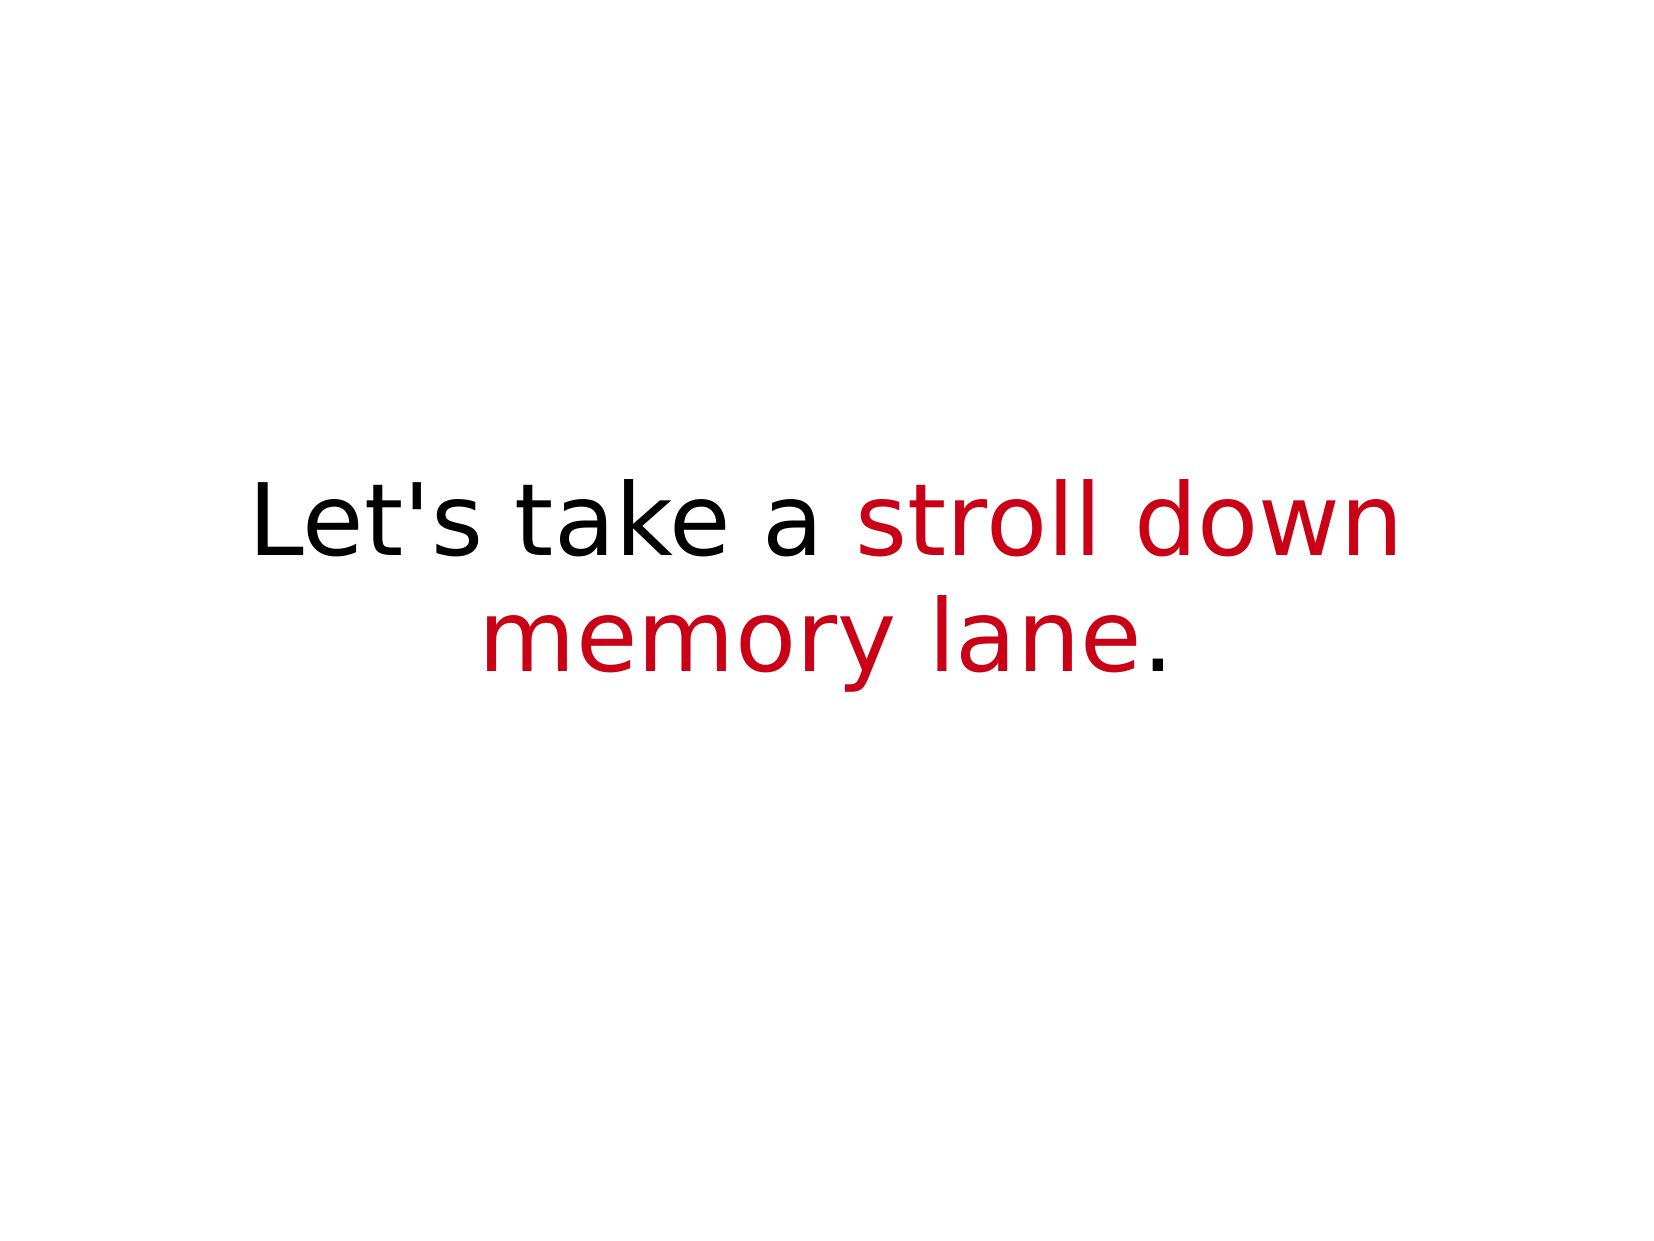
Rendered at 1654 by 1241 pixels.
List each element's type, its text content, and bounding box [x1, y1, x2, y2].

subtitle Let's take a stroll down memory lane. [82, 49, 1571, 1109]
